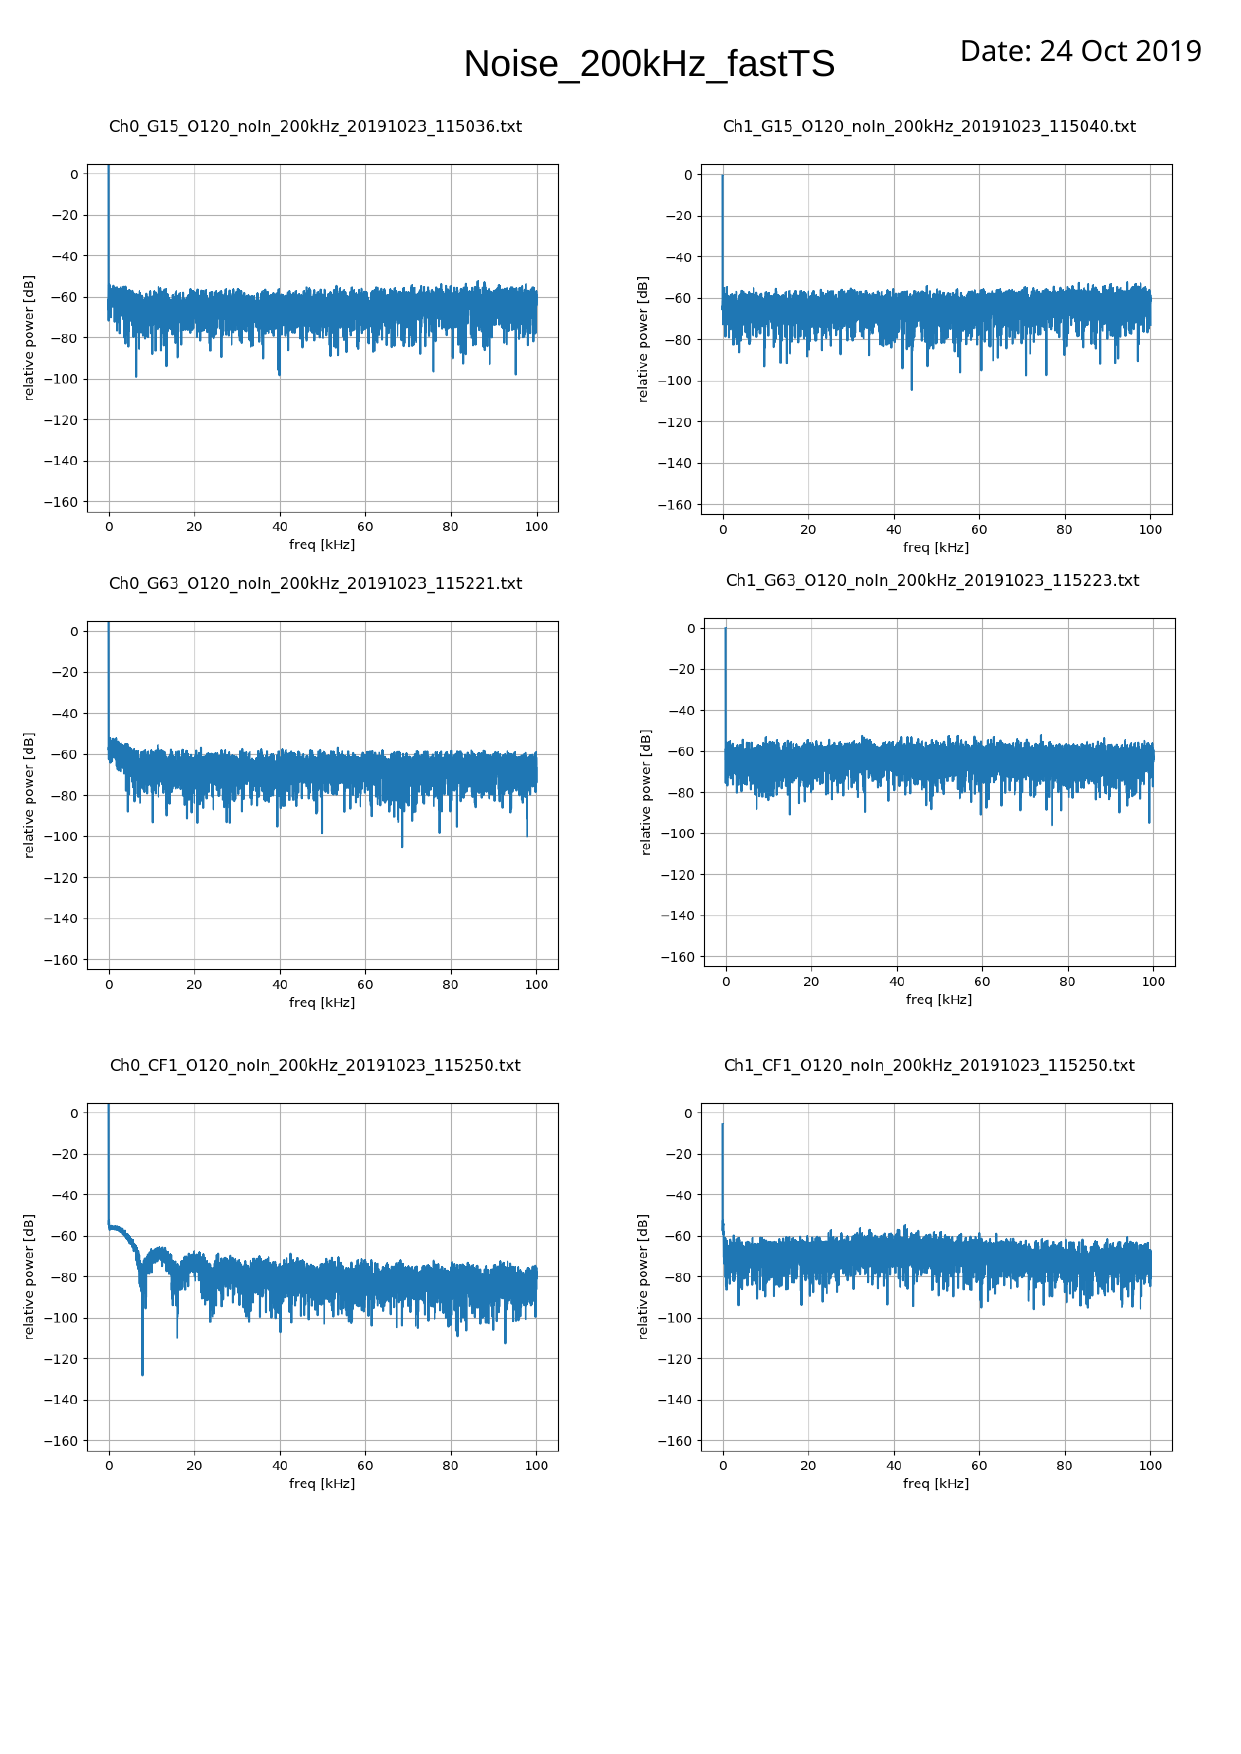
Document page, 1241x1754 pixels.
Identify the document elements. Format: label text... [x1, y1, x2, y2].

picture [11, 109, 618, 562]
picture [625, 109, 1235, 1016]
picture [11, 1048, 618, 1501]
picture [11, 566, 618, 1019]
text_box Noise_200kHz_fastTS [448, 35, 851, 93]
picture [625, 1048, 1232, 1501]
text_box Date: 24 Oct 2019 [944, 22, 1223, 71]
